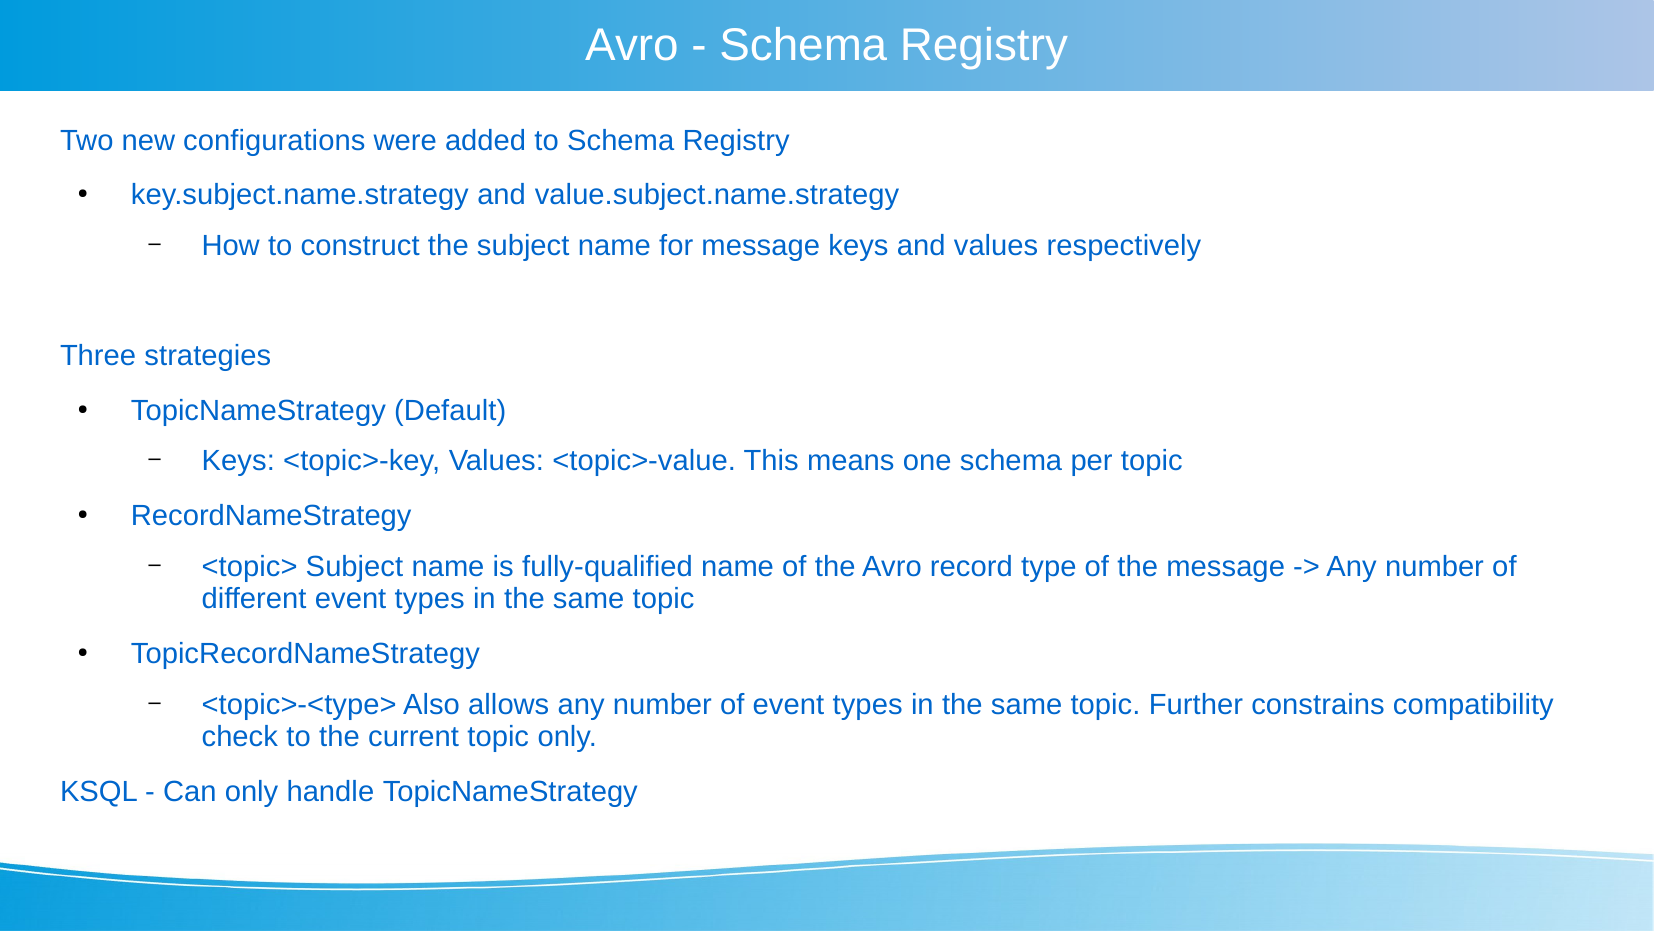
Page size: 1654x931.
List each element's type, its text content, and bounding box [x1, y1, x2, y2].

list Two new configurations were added to Schema Registry key.subject.name.strategy and value.subject.name.strategy How to construct the subject name for message keys and values respectively Three strategies TopicNameStrategy (Default) Keys: <topic>-key, Values: <topic>-value. This means one schema per topic RecordNameStrategy <topic> Subject name is fully-qualified name of the Avro record type of the message -> Any number of different event types in the same topic TopicRecordNameStrategy <topic>-<type> Also allows any number of event types in the same topic. Further constrains compatibility check to the current topic only. KSQL - Can only handle TopicNameStrategy [60, 123, 1591, 833]
title Avro - Schema Registry [82, 5, 1571, 85]
picture [0, 843, 1654, 931]
